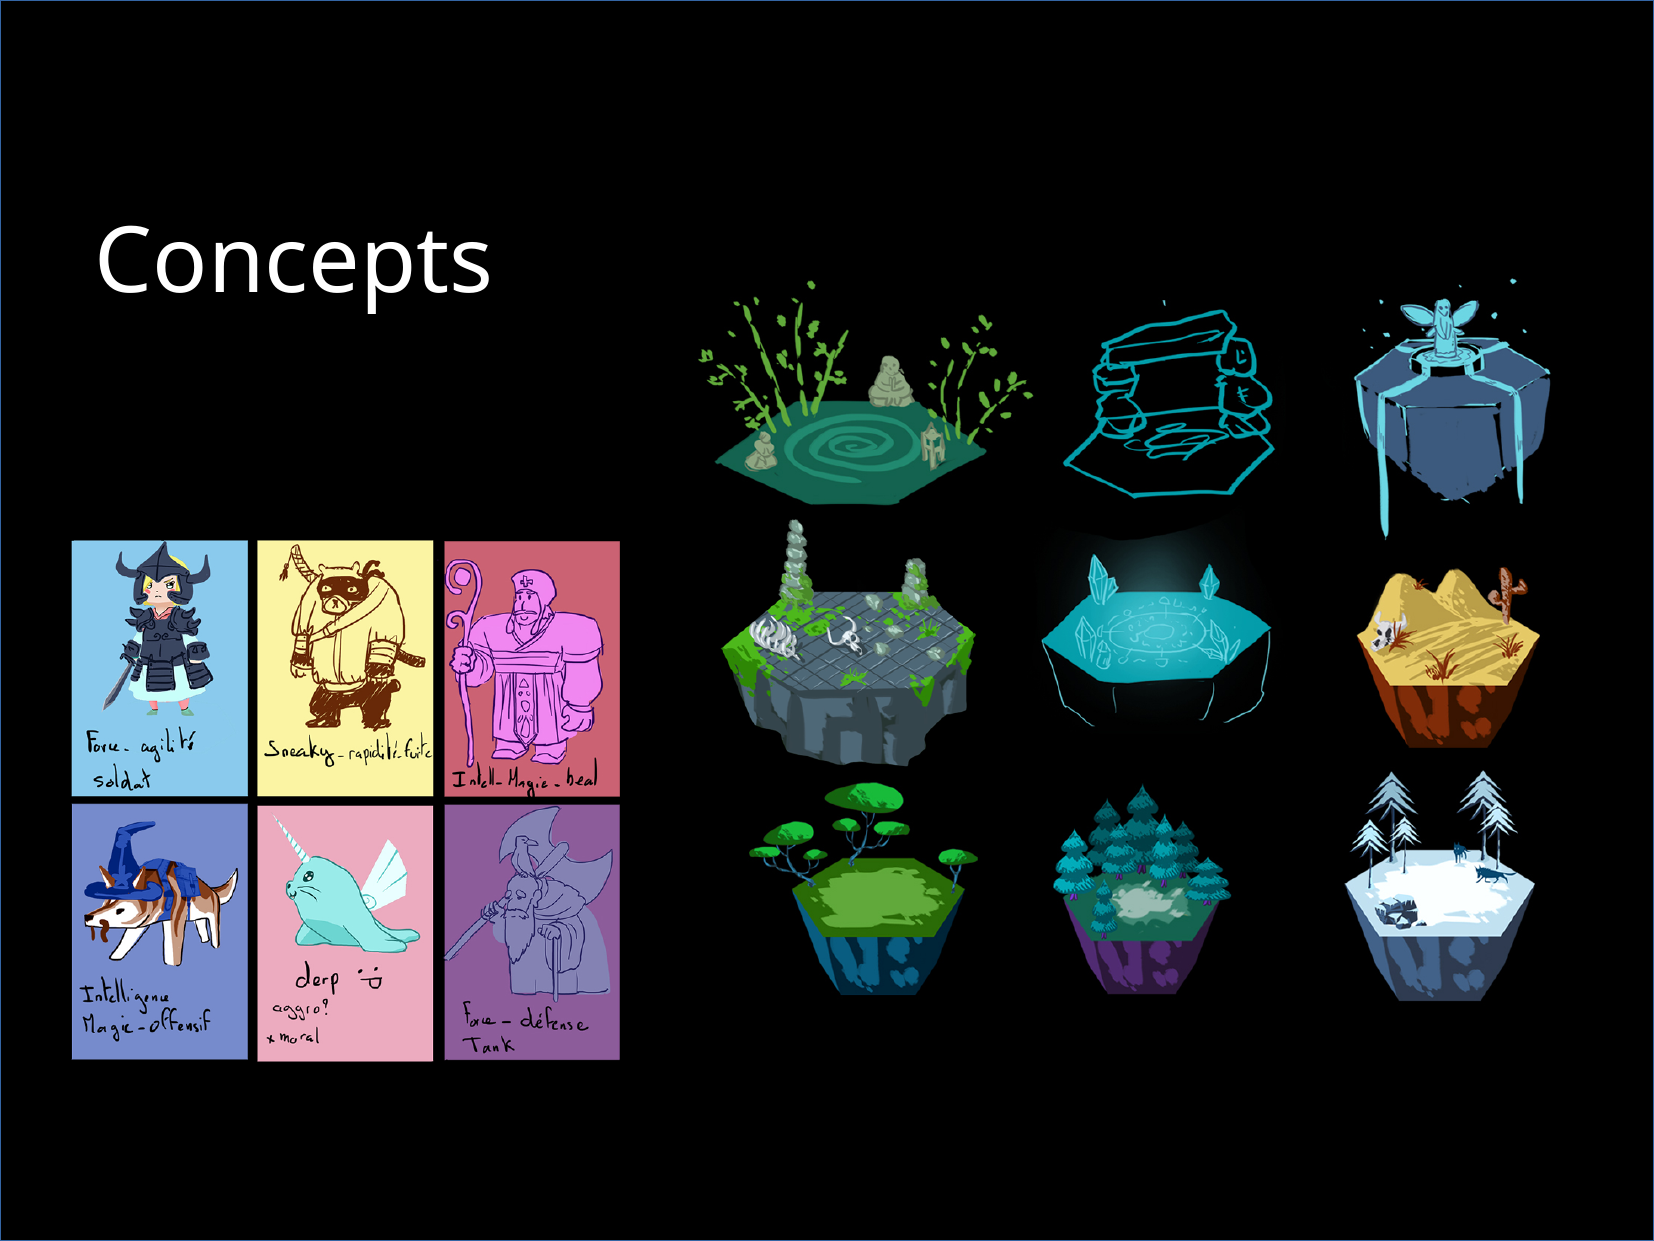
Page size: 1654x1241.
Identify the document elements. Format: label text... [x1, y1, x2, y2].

title Concepts [94, 153, 1583, 361]
picture [685, 177, 1630, 1087]
picture [47, 496, 638, 1098]
text_box [0, 0, 1654, 1241]
